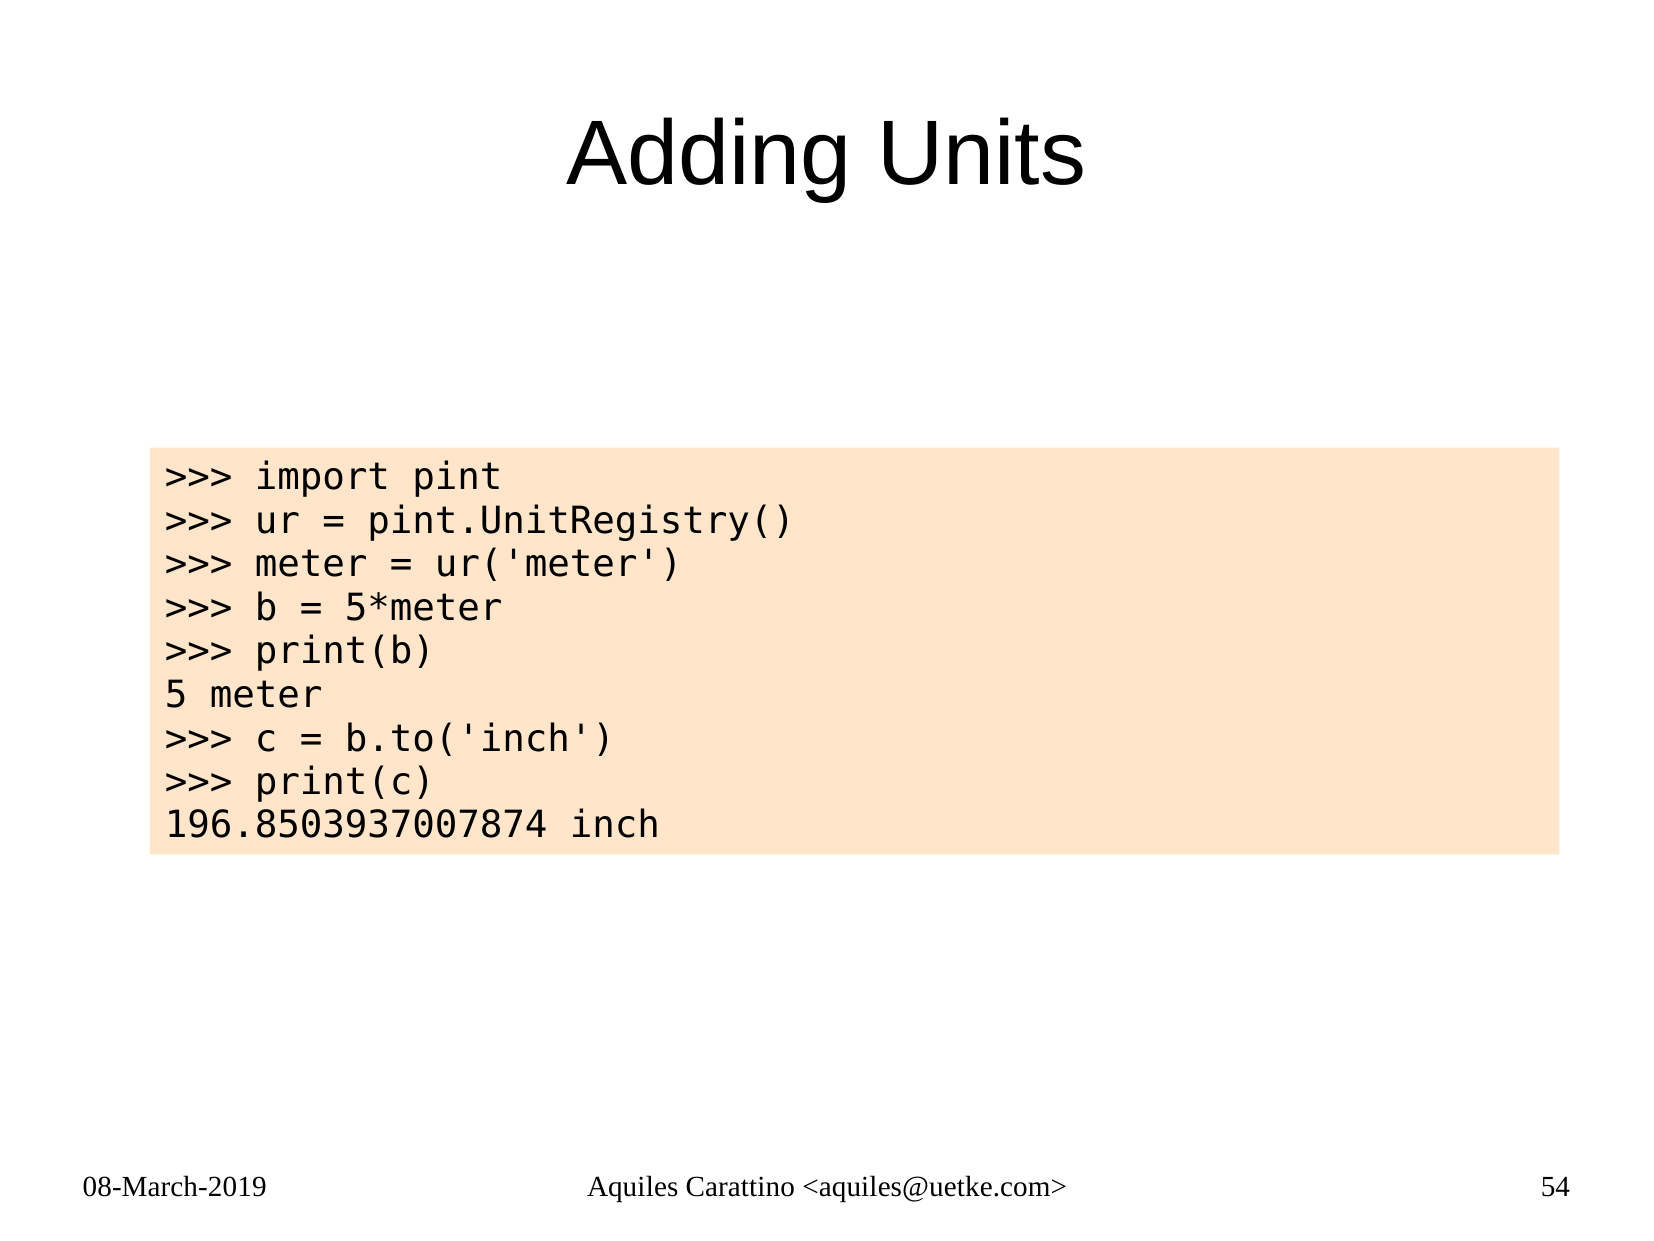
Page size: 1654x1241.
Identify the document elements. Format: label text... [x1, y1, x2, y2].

text_box >>> import pint >>> ur = pint.UnitRegistry() >>> meter = ur('meter') >>> b = 5*meter >>> print(b) 5 meter >>> c = b.to('inch') >>> print(c) 196.8503937007874 inch [149, 447, 1560, 855]
title Adding Units [82, 49, 1571, 257]
